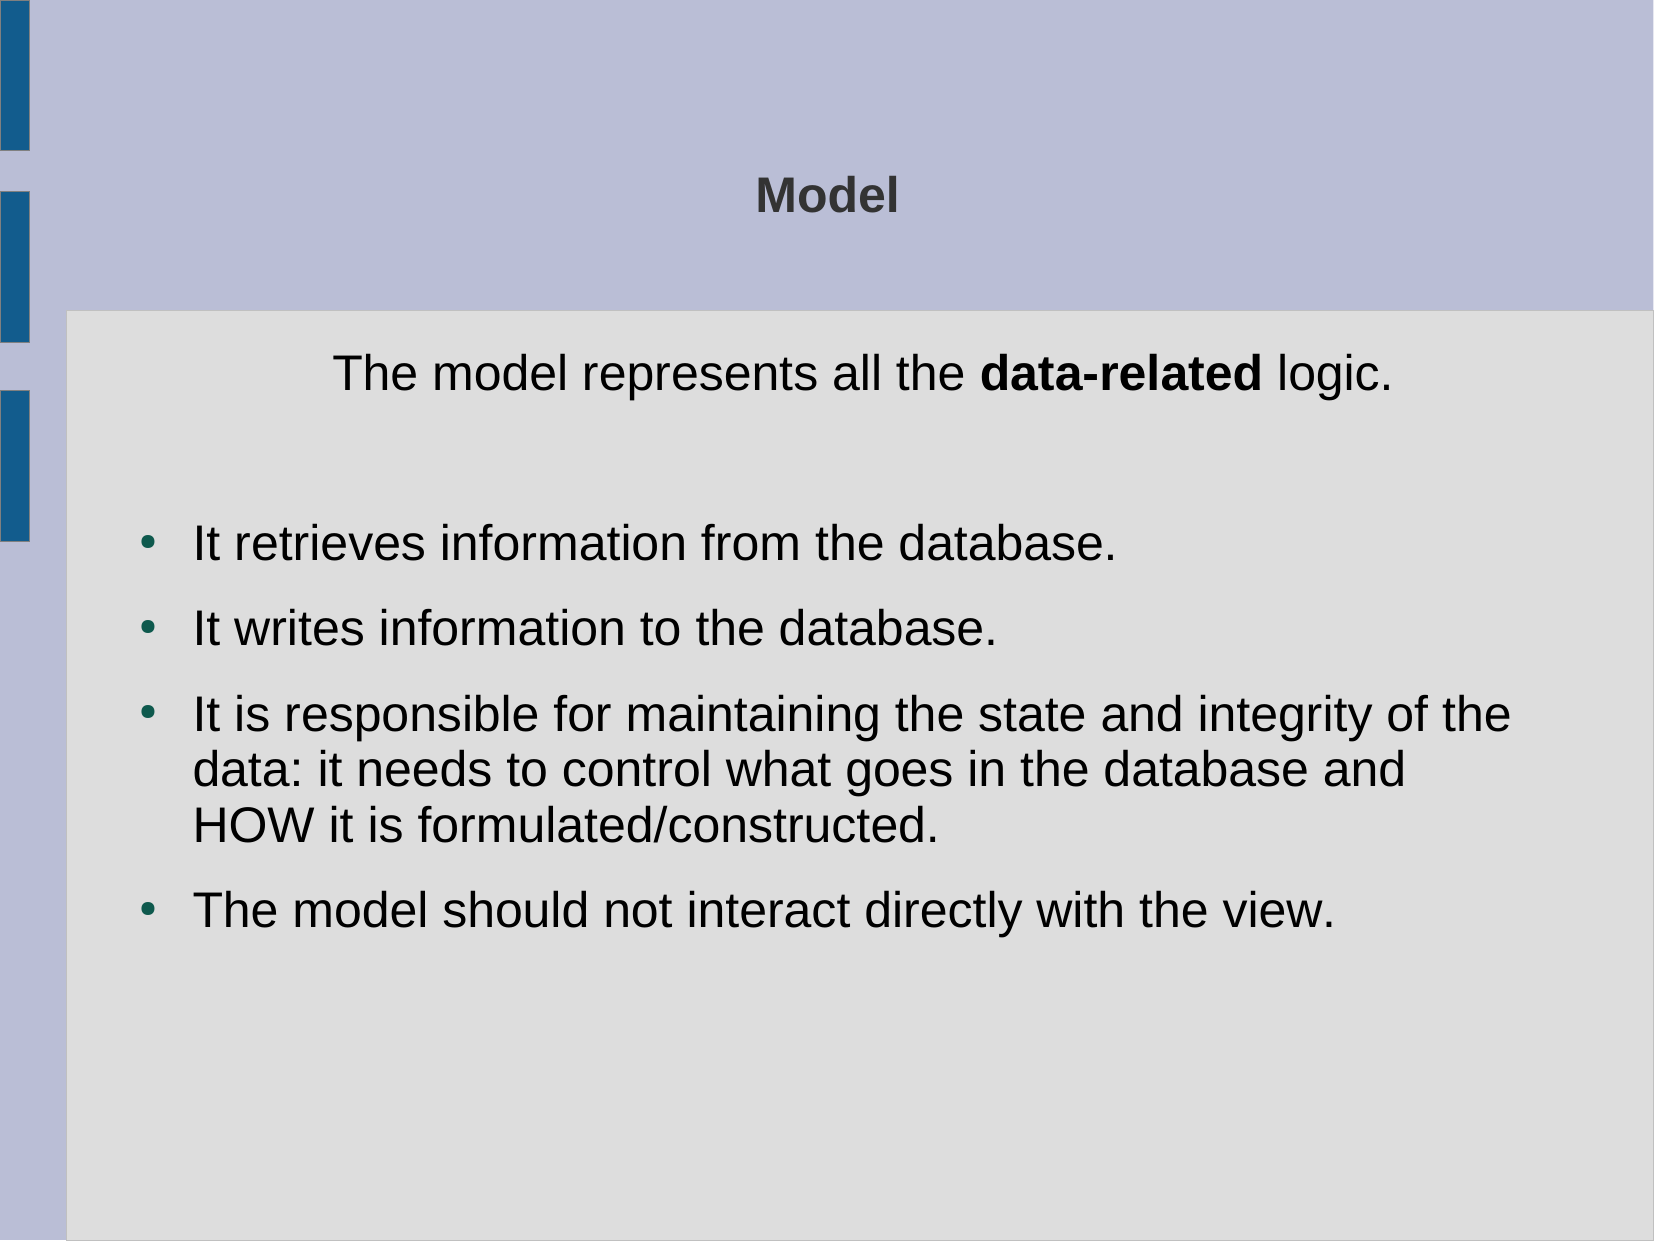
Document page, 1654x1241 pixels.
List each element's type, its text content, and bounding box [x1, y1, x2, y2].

list The model represents all the data-related logic. It retrieves information from the database. It writes information to the database. It is responsible for maintaining the state and integrity of the data: it needs to control what goes in the database and HOW it is formulated/constructed. The model should not interact directly with the view. [121, 344, 1534, 1127]
title Model [121, 91, 1534, 299]
